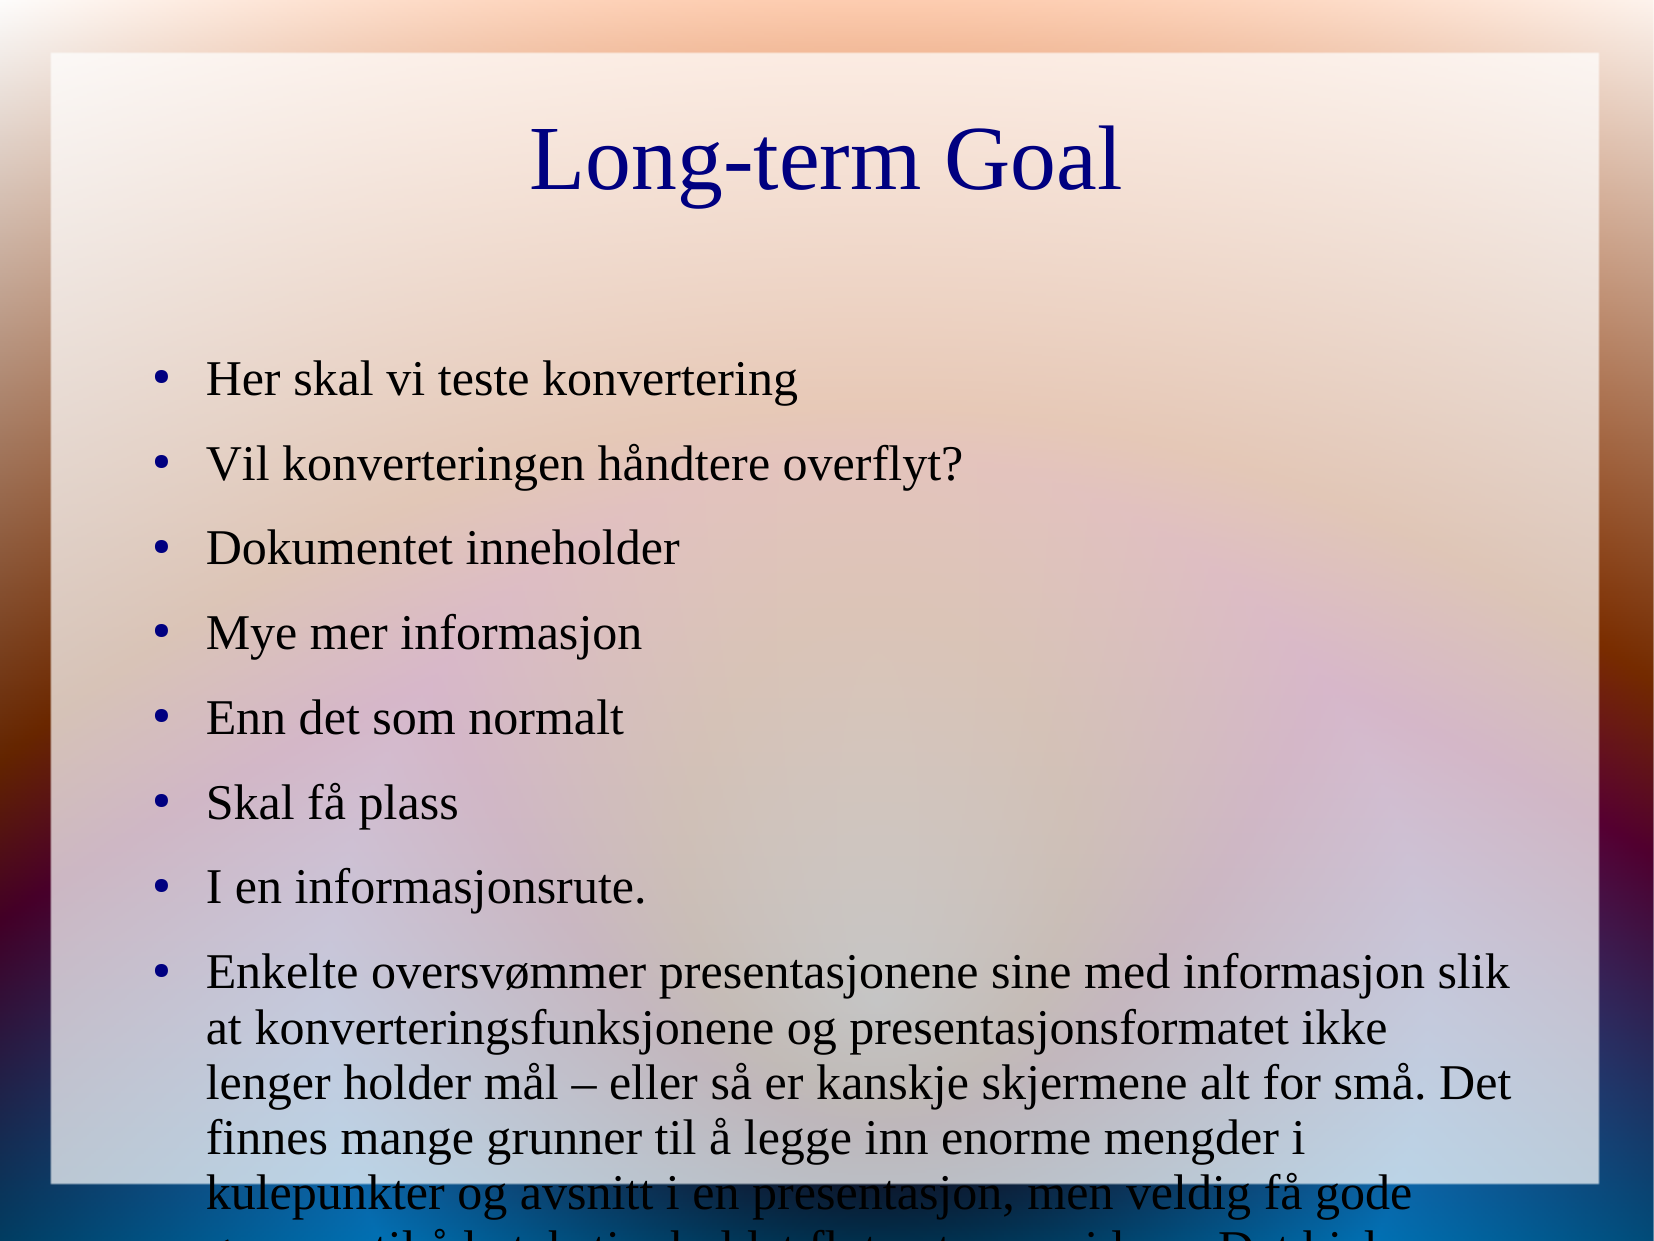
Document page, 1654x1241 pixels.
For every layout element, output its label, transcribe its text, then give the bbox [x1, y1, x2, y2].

picture [0, 0, 1654, 1241]
title Long-term Goal [82, 55, 1571, 263]
list Her skal vi teste konvertering Vil konverteringen håndtere overflyt? Dokumentet inneholder Mye mer informasjon Enn det som normalt Skal få plass I en informasjonsrute. Enkelte oversvømmer presentasjonene sine med informasjon slik at konverteringsfunksjonene og presentasjonsformatet ikke lenger holder mål – eller så er kanskje skjermene alt for små. Det finnes mange grunner til å legge inn enorme mengder i kulepunkter og avsnitt i en presentasjon, men veldig få gode grunner til å la tekstinnholdet flyte ut over sidene. Det hjelper lite å ha mye informasjon når en god del ikke er synlig. [134, 350, 1516, 1241]
